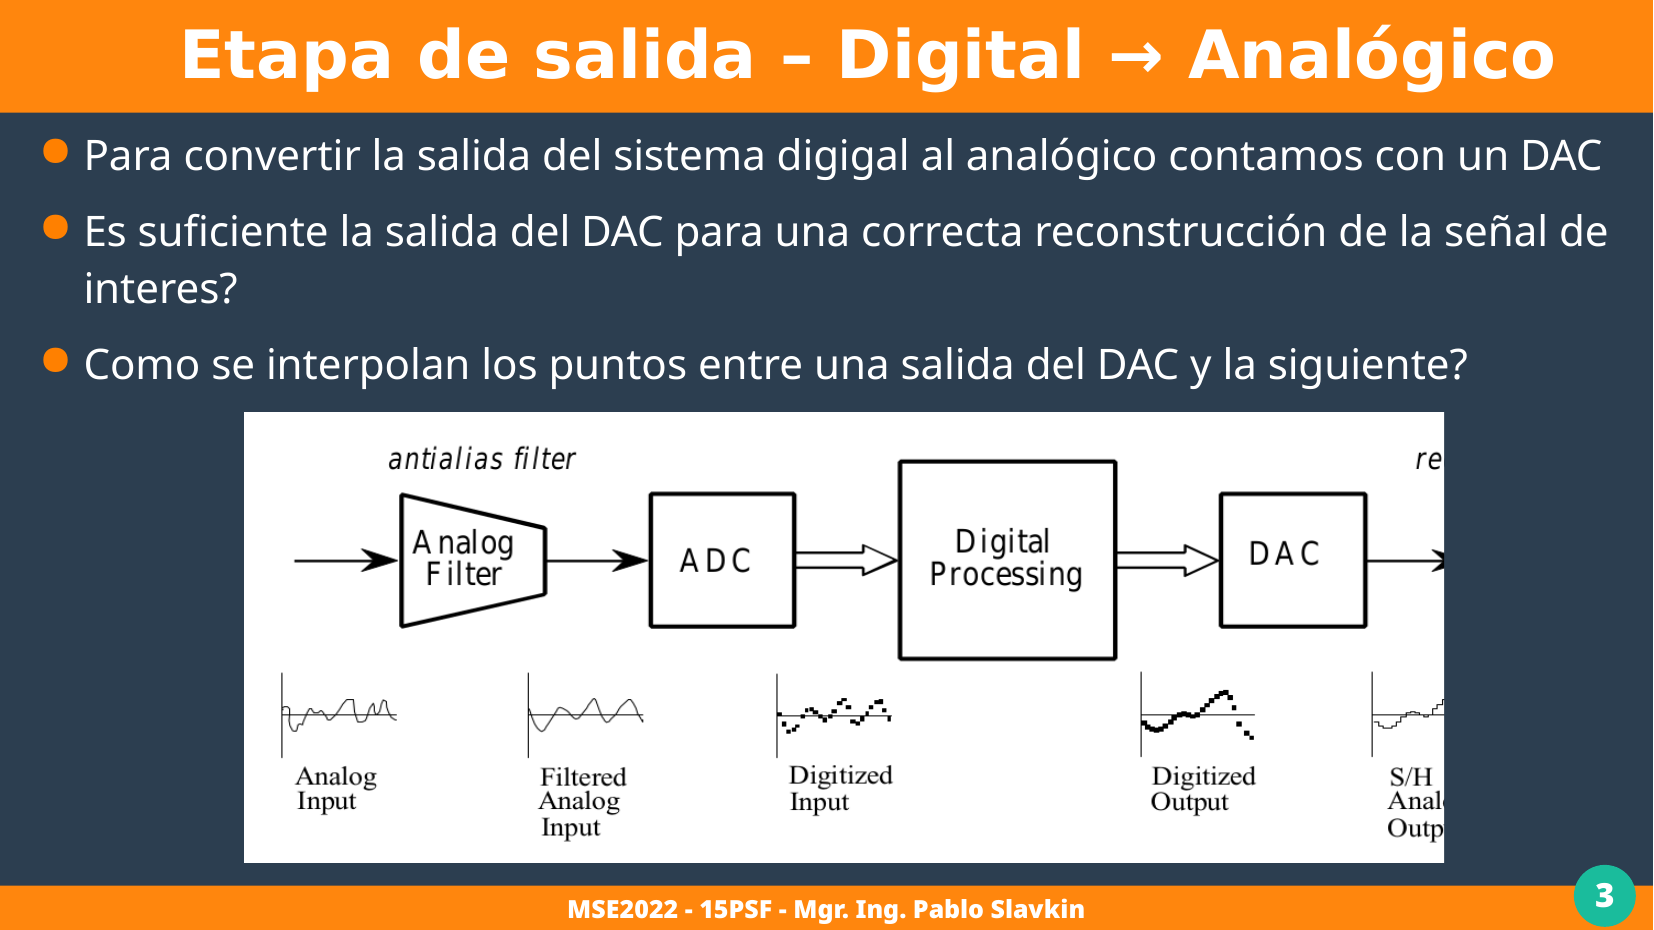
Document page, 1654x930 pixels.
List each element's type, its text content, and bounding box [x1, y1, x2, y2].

picture [244, 412, 1445, 863]
list Para convertir la salida del sistema digigal al analógico contamos con un DAC Es suficiente la salida del DAC para una correcta reconstrucción de la señal de interes? Como se interpolan los puntos entre una salida del DAC y la siguiente? [24, 125, 1613, 413]
title Etapa de salida – Digital → Analógico [37, 16, 1613, 113]
